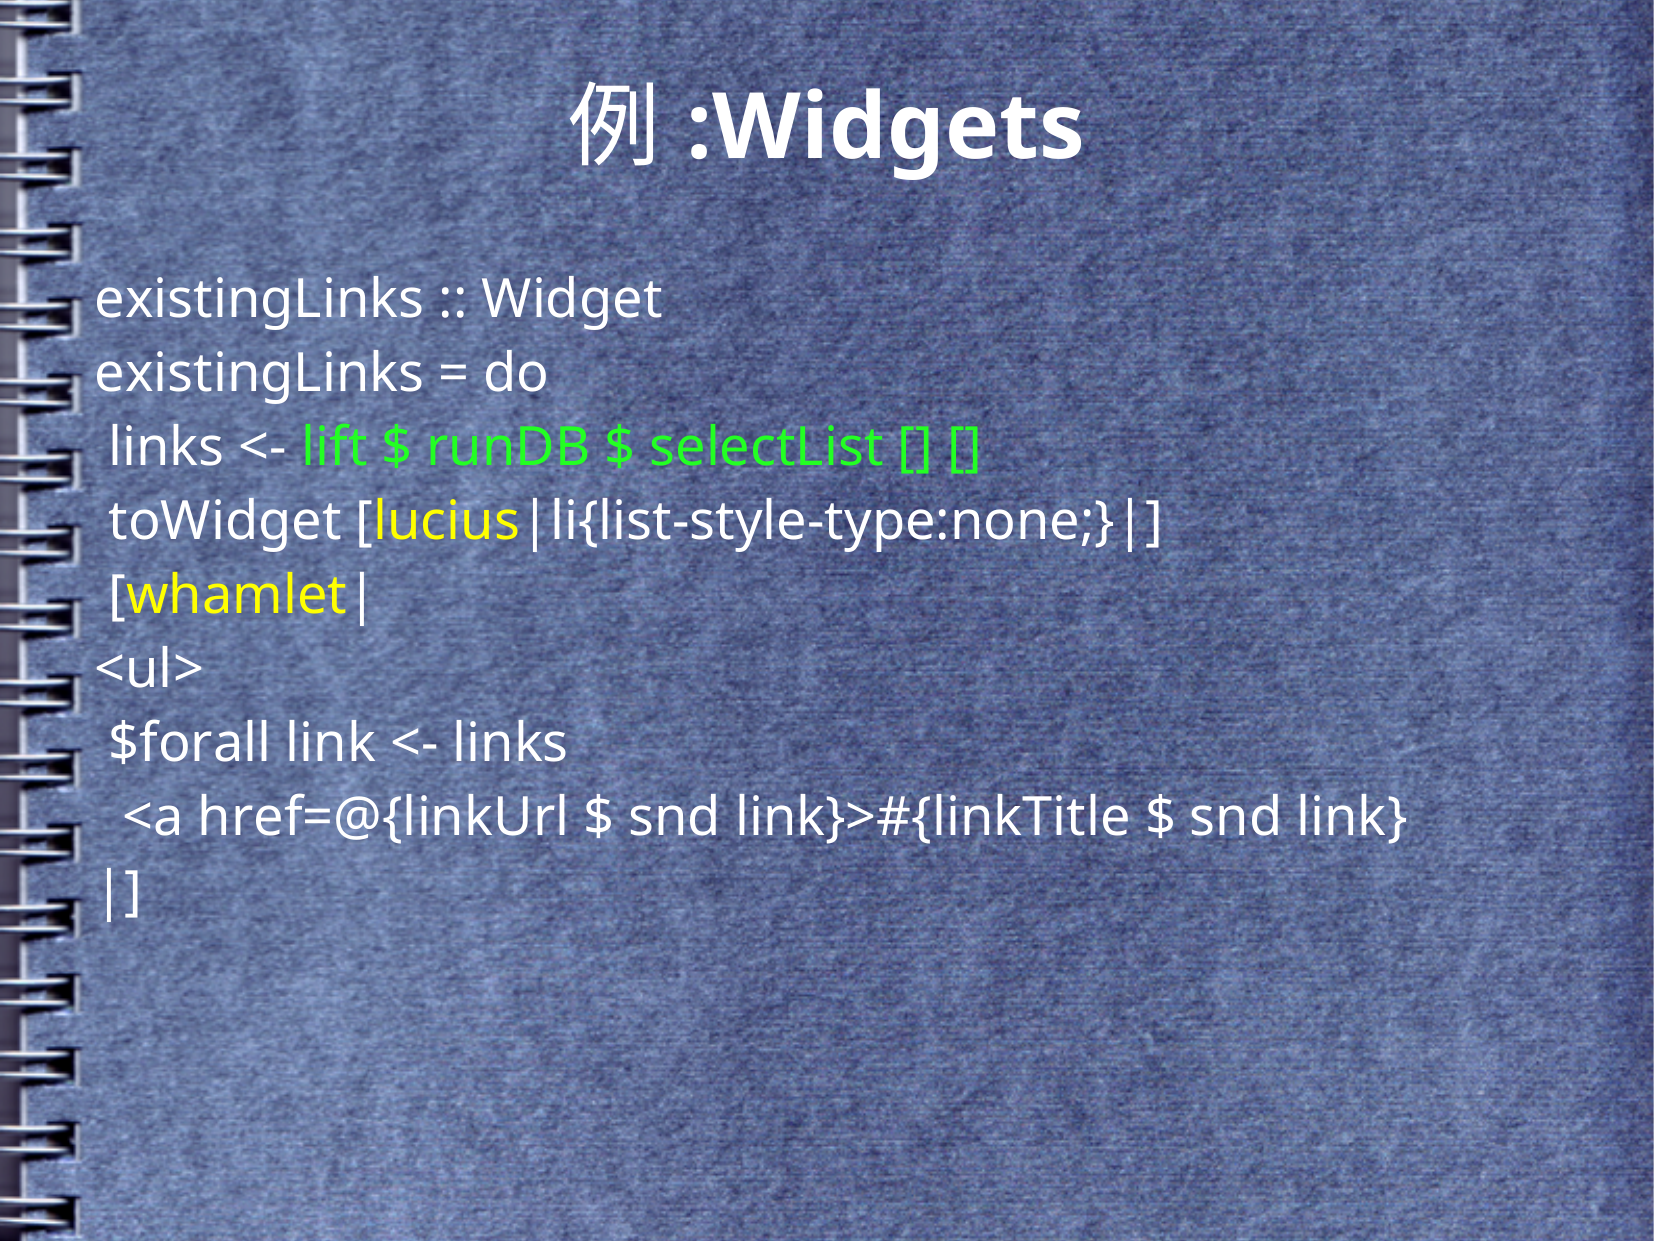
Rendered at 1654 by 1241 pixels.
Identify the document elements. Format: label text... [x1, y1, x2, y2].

title 例:Widgets [82, 49, 1571, 189]
picture [0, 0, 1654, 1241]
list existingLinks :: Widget existingLinks = do links <- lift $ runDB $ selectList [] [] toWidget [lucius|li{list-style-type:none;}|] [whamlet| <ul> $forall link <- links <a href=@{linkUrl $ snd link}>#{linkTitle $ snd link} |] [23, 259, 1654, 1134]
